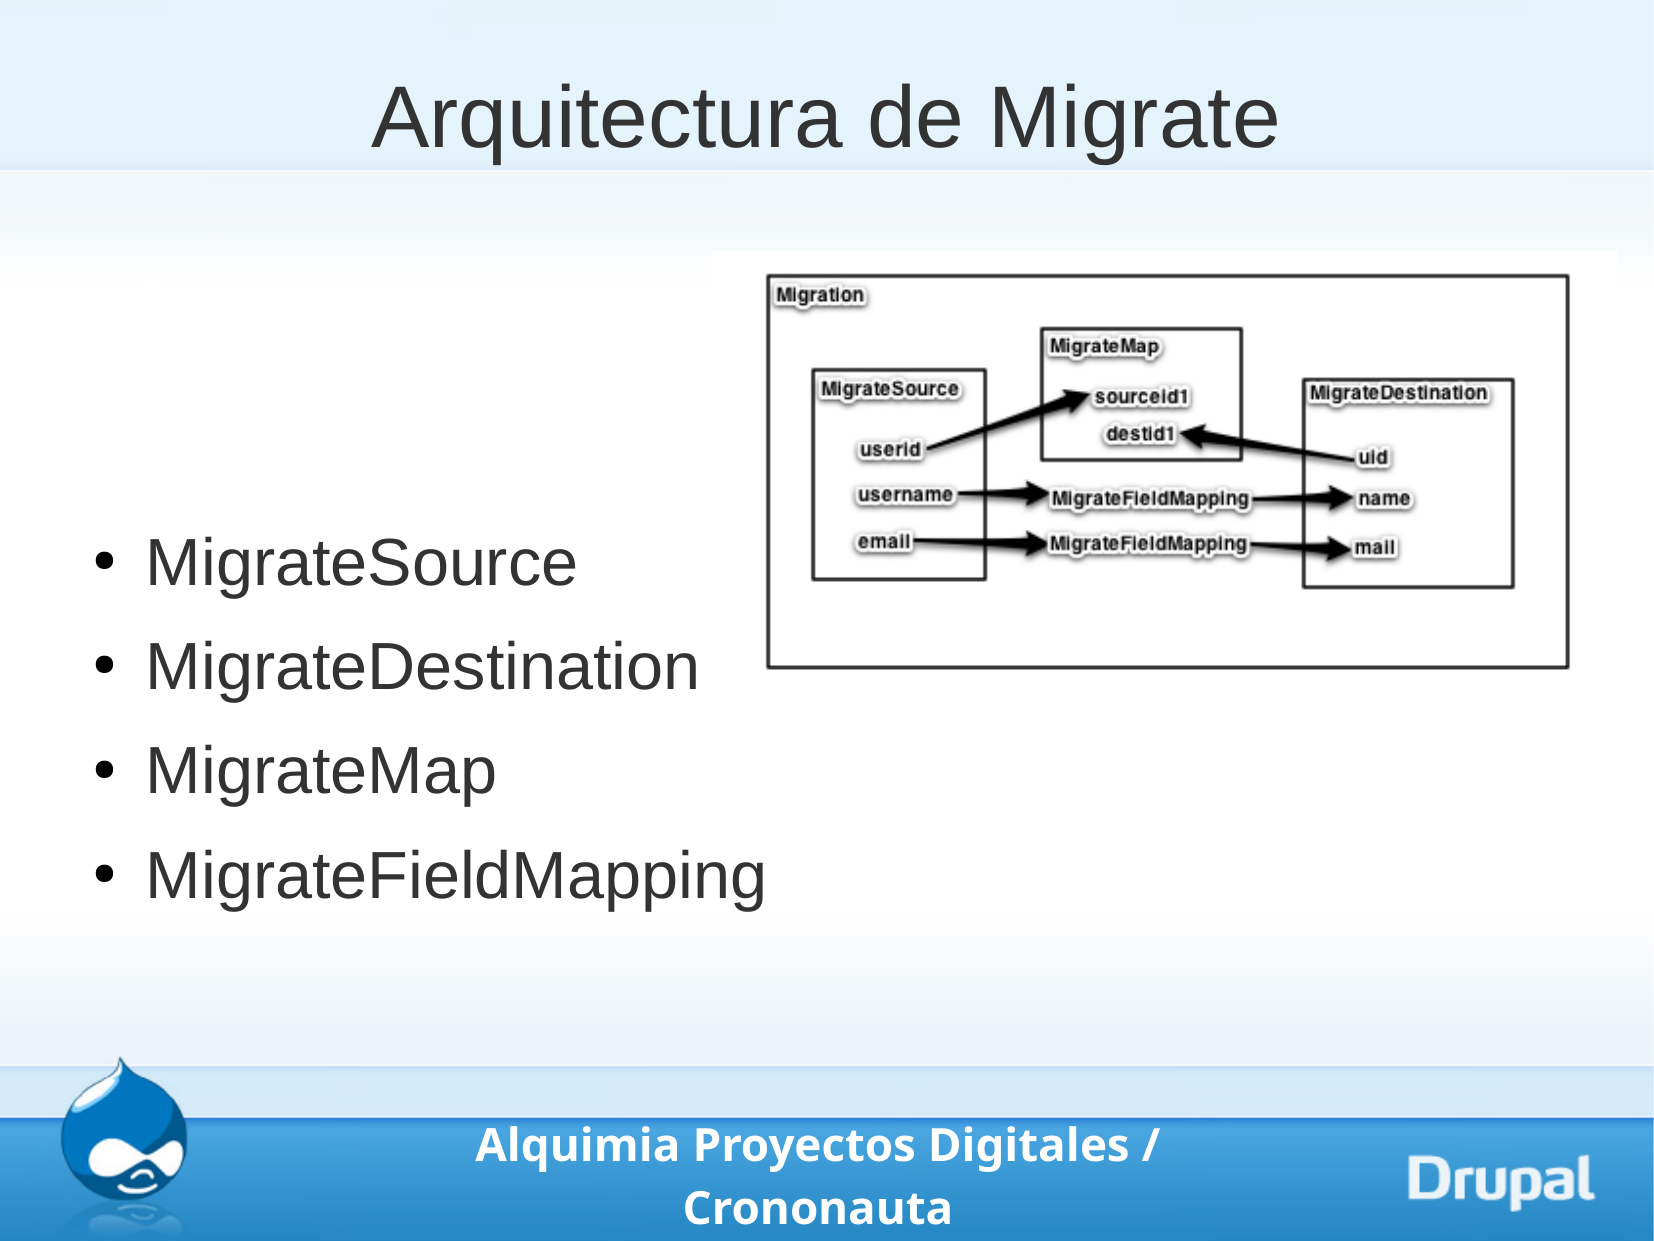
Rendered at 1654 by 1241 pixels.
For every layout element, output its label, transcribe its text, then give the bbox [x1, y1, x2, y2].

text_box Alquimia Proyectos Digitales / Crononauta [355, 1119, 1281, 1232]
list MigrateSource MigrateDestination MigrateMap MigrateFieldMapping [75, 525, 802, 913]
title Arquitectura de Migrate [82, 23, 1571, 212]
picture [0, 0, 1654, 1241]
